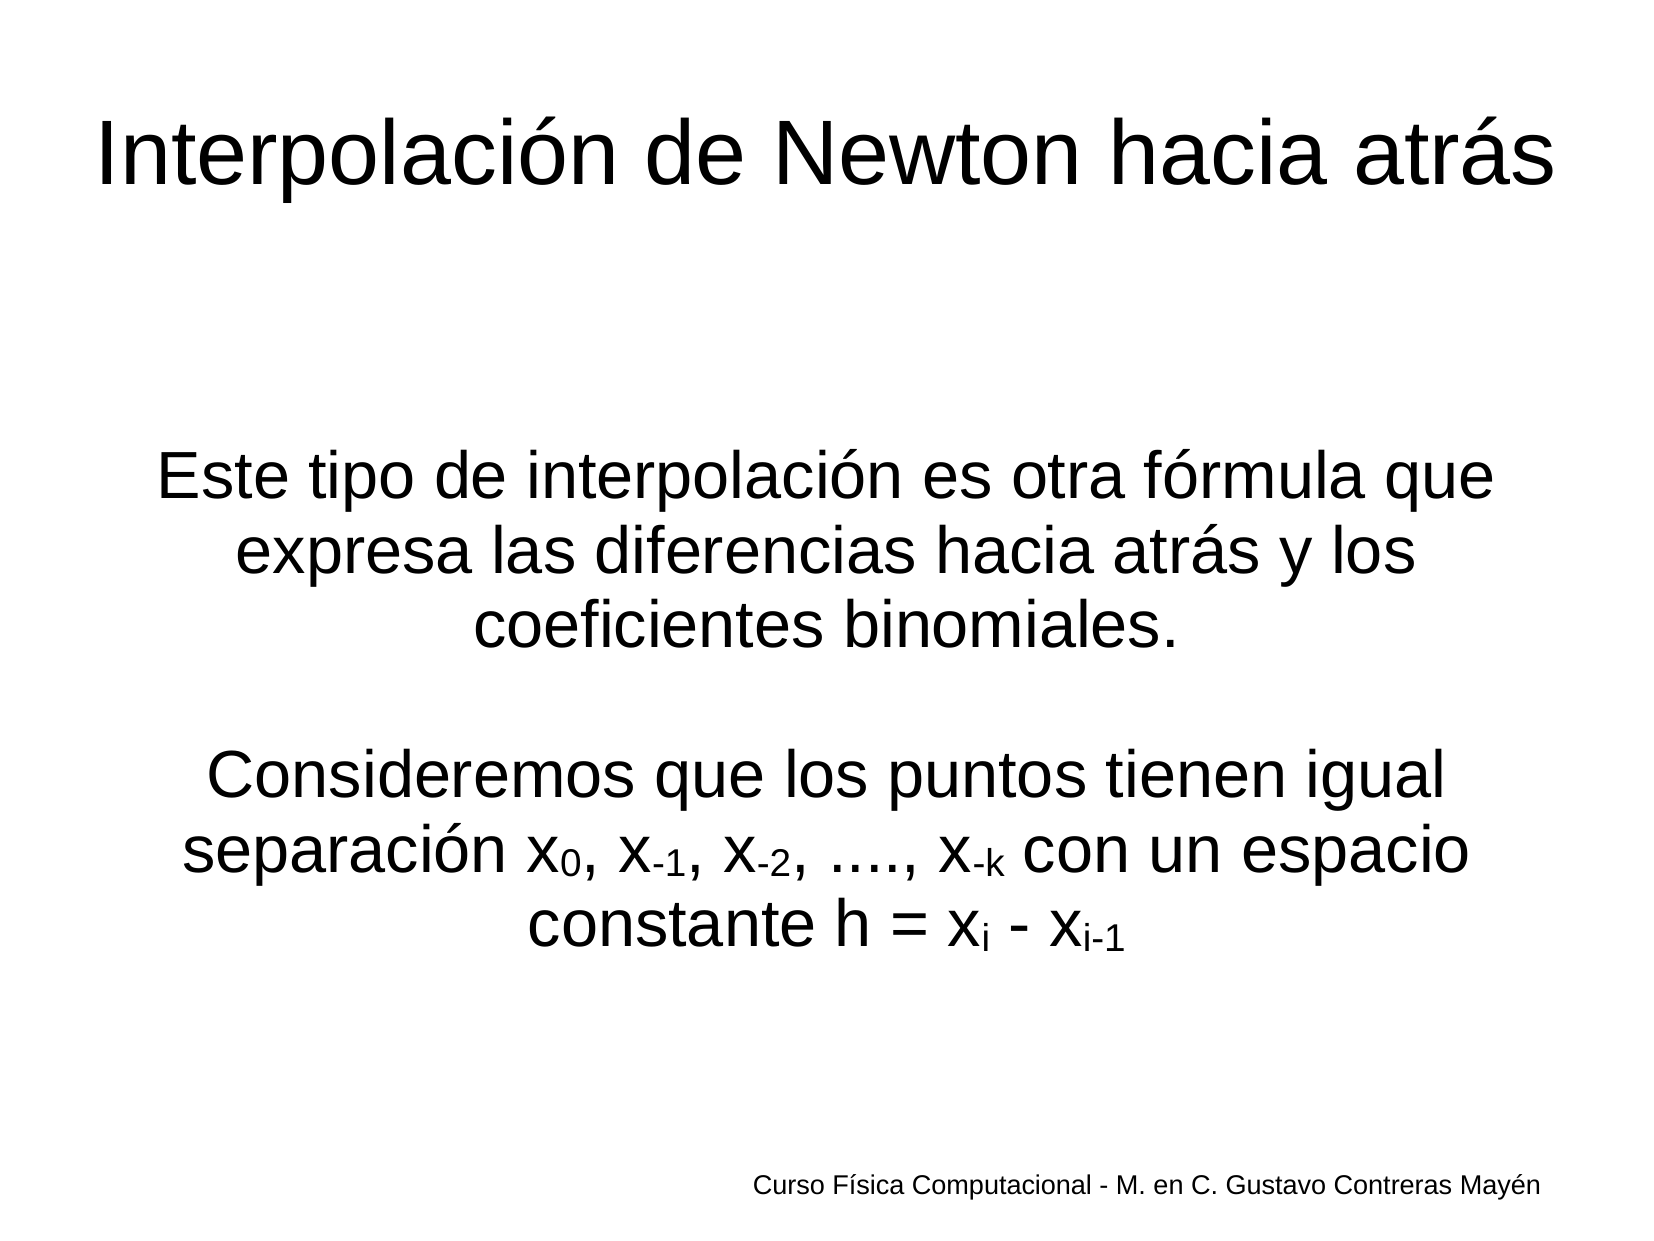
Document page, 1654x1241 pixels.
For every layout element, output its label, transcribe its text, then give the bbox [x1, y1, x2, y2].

subtitle Este tipo de interpolación es otra fórmula que expresa las diferencias hacia atrás y los coeficientes binomiales. Consideremos que los puntos tienen igual separación x0, x-1, x-2, ...., x-k con un espacio constante h = xi - xi-1 [82, 290, 1571, 1109]
title Interpolación de Newton hacia atrás [82, 49, 1571, 257]
